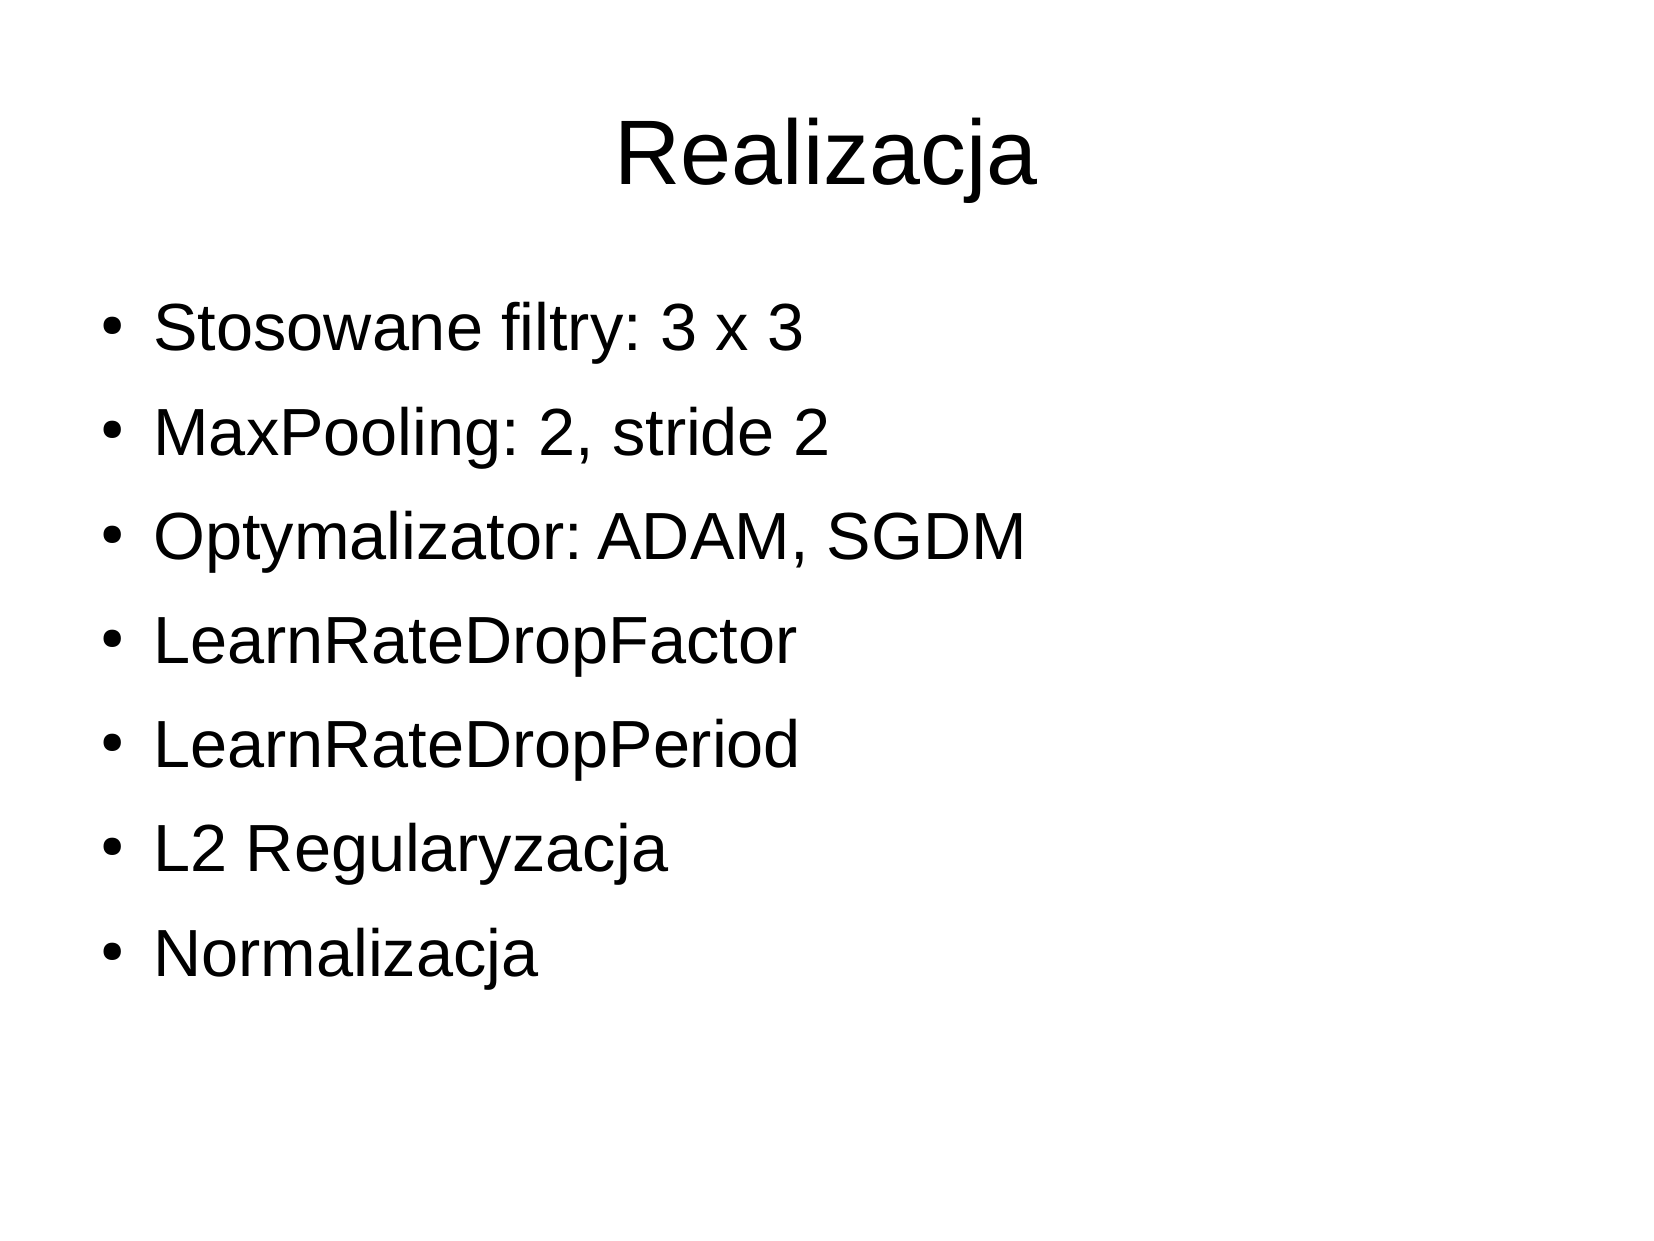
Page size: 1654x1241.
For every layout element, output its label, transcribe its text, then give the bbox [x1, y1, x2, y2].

list Stosowane filtry: 3 x 3 MaxPooling: 2, stride 2 Optymalizator: ADAM, SGDM LearnRateDropFactor LearnRateDropPeriod L2 Regularyzacja Normalizacja [82, 290, 1571, 1109]
title Realizacja [82, 49, 1571, 257]
